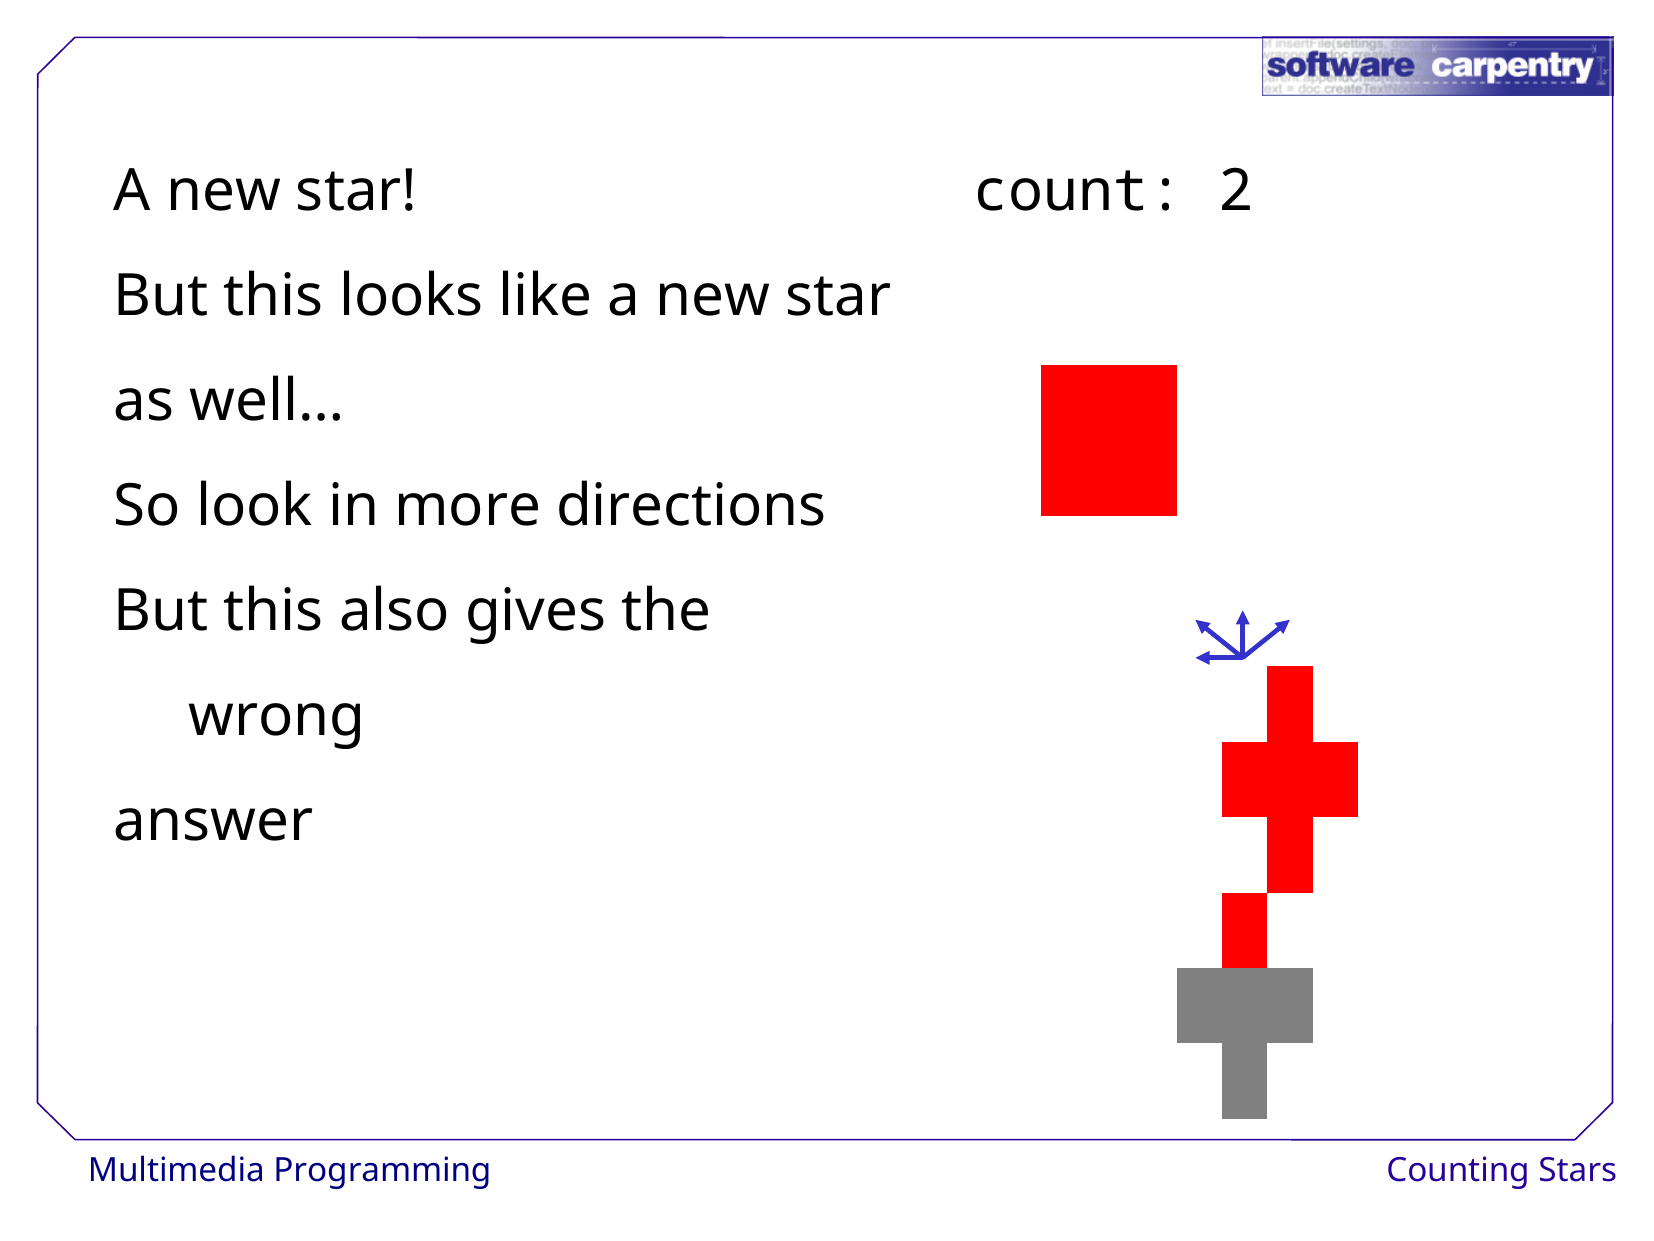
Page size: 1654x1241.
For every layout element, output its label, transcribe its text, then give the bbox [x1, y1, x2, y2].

text_box A new star! But this looks like a new star as well… So look in more directions But this also gives the wrong answer [99, 109, 912, 860]
table_cell [1131, 1043, 1177, 1119]
table_cell [1313, 666, 1358, 742]
table_cell [1131, 1119, 1177, 1194]
table_cell [995, 893, 1041, 968]
table_cell [1177, 1119, 1222, 1194]
table_cell [1086, 440, 1131, 516]
table_cell [1358, 440, 1403, 516]
table_cell [950, 1043, 995, 1119]
table_cell [1177, 893, 1222, 968]
table_cell [1313, 742, 1358, 817]
table_cell [1041, 666, 1086, 742]
table_cell [1222, 645, 1234, 655]
table_cell [1041, 365, 1086, 440]
table_cell [1086, 1119, 1131, 1194]
table_cell [1313, 893, 1358, 968]
table_cell [995, 1119, 1041, 1194]
table_cell [1358, 1119, 1403, 1194]
table_cell [1086, 516, 1131, 591]
table_cell [1313, 440, 1358, 516]
table_cell [1222, 742, 1267, 817]
table_cell [1086, 893, 1131, 968]
table_cell [1313, 1043, 1358, 1119]
table_cell [1041, 591, 1086, 666]
table_header [1041, 289, 1086, 365]
table_cell [1358, 591, 1403, 666]
table_cell [1222, 1119, 1267, 1194]
table_header [1131, 289, 1177, 365]
table_cell [1222, 642, 1267, 666]
table_cell [1358, 365, 1403, 440]
table_cell [950, 968, 995, 1043]
table_cell [1222, 1043, 1267, 1119]
table_header [1177, 289, 1222, 365]
table_cell [950, 817, 995, 893]
table_cell [1177, 817, 1222, 893]
table_header [1222, 289, 1267, 365]
table_cell [950, 591, 995, 666]
table_cell [995, 516, 1041, 591]
table_cell [1086, 742, 1131, 817]
table_cell [1313, 365, 1358, 440]
table_cell [950, 742, 995, 817]
table_cell [995, 666, 1041, 742]
table_cell [950, 516, 995, 591]
table_cell [1267, 365, 1313, 440]
table_cell [1313, 516, 1358, 591]
table_cell [1041, 893, 1086, 968]
table_header [995, 289, 1041, 365]
table_header [1086, 289, 1131, 365]
table_cell [1177, 968, 1222, 1043]
table_header [1267, 289, 1313, 365]
table_cell [1131, 893, 1177, 968]
table_cell [1222, 591, 1267, 651]
table_cell [1358, 666, 1403, 742]
table_cell [1131, 591, 1177, 666]
text_box count: 2 [959, 109, 1404, 231]
table_cell [1177, 440, 1222, 516]
table_cell [1267, 591, 1313, 666]
table_header [1313, 289, 1358, 365]
table_cell [995, 591, 1041, 666]
table_cell [995, 1043, 1041, 1119]
table_cell [1131, 365, 1177, 440]
table_cell [1222, 516, 1267, 591]
table_cell [1041, 968, 1086, 1043]
table_cell [1177, 1043, 1222, 1119]
table_cell [1131, 440, 1177, 516]
table_cell [1313, 817, 1358, 893]
table_cell [1222, 817, 1267, 893]
table_cell [1267, 440, 1313, 516]
table_cell [1222, 893, 1267, 968]
table_cell [1086, 591, 1131, 666]
table_cell [995, 817, 1041, 893]
table_cell [995, 968, 1041, 1043]
table_cell [1267, 742, 1313, 817]
table_cell [1131, 968, 1177, 1043]
table_cell [1177, 591, 1222, 666]
table_cell [1222, 365, 1267, 440]
table_cell [1177, 742, 1222, 817]
table_cell [1041, 516, 1086, 591]
table_cell [995, 365, 1041, 440]
table_cell [1222, 440, 1267, 516]
table_cell [1313, 968, 1358, 1043]
table_cell [1177, 365, 1222, 440]
table_header [950, 289, 995, 365]
table_cell [1358, 516, 1403, 591]
table_cell [995, 440, 1041, 516]
table_cell [1222, 666, 1267, 742]
table_cell [1358, 742, 1403, 817]
table_cell [1177, 666, 1222, 742]
table_cell [950, 893, 995, 968]
table_cell [995, 742, 1041, 817]
table_cell [1313, 591, 1358, 666]
table_cell [1267, 1043, 1313, 1119]
table_cell [950, 1119, 995, 1194]
table_cell [1131, 742, 1177, 817]
table_cell [1358, 893, 1403, 968]
table_cell [950, 440, 995, 516]
table_cell [1267, 968, 1313, 1043]
table_cell [1313, 1119, 1358, 1194]
table_cell [1177, 516, 1222, 591]
table_cell [1041, 1119, 1086, 1194]
table_cell [1358, 968, 1403, 1043]
table_cell [1358, 1043, 1403, 1119]
table_cell [1267, 516, 1313, 591]
table_cell [1086, 1043, 1131, 1119]
table_cell [1086, 365, 1131, 440]
table_cell [1267, 1119, 1313, 1194]
table_cell [950, 666, 995, 742]
table_cell [1131, 817, 1177, 893]
table_cell [1222, 968, 1267, 1043]
table_cell [1086, 968, 1131, 1043]
table_cell [1041, 817, 1086, 893]
table_cell [1267, 893, 1313, 968]
table_cell [1041, 742, 1086, 817]
table_cell [1086, 817, 1131, 893]
picture [1262, 36, 1614, 96]
table_header [1358, 289, 1403, 365]
table_cell [1086, 666, 1131, 742]
table_cell [1358, 817, 1403, 893]
table_cell [1267, 817, 1313, 893]
table_cell [950, 365, 995, 440]
table_cell [1267, 666, 1313, 742]
table_cell [1041, 440, 1086, 516]
table_cell [1041, 1043, 1086, 1119]
table_cell [1131, 516, 1177, 591]
table_cell [1131, 666, 1177, 742]
